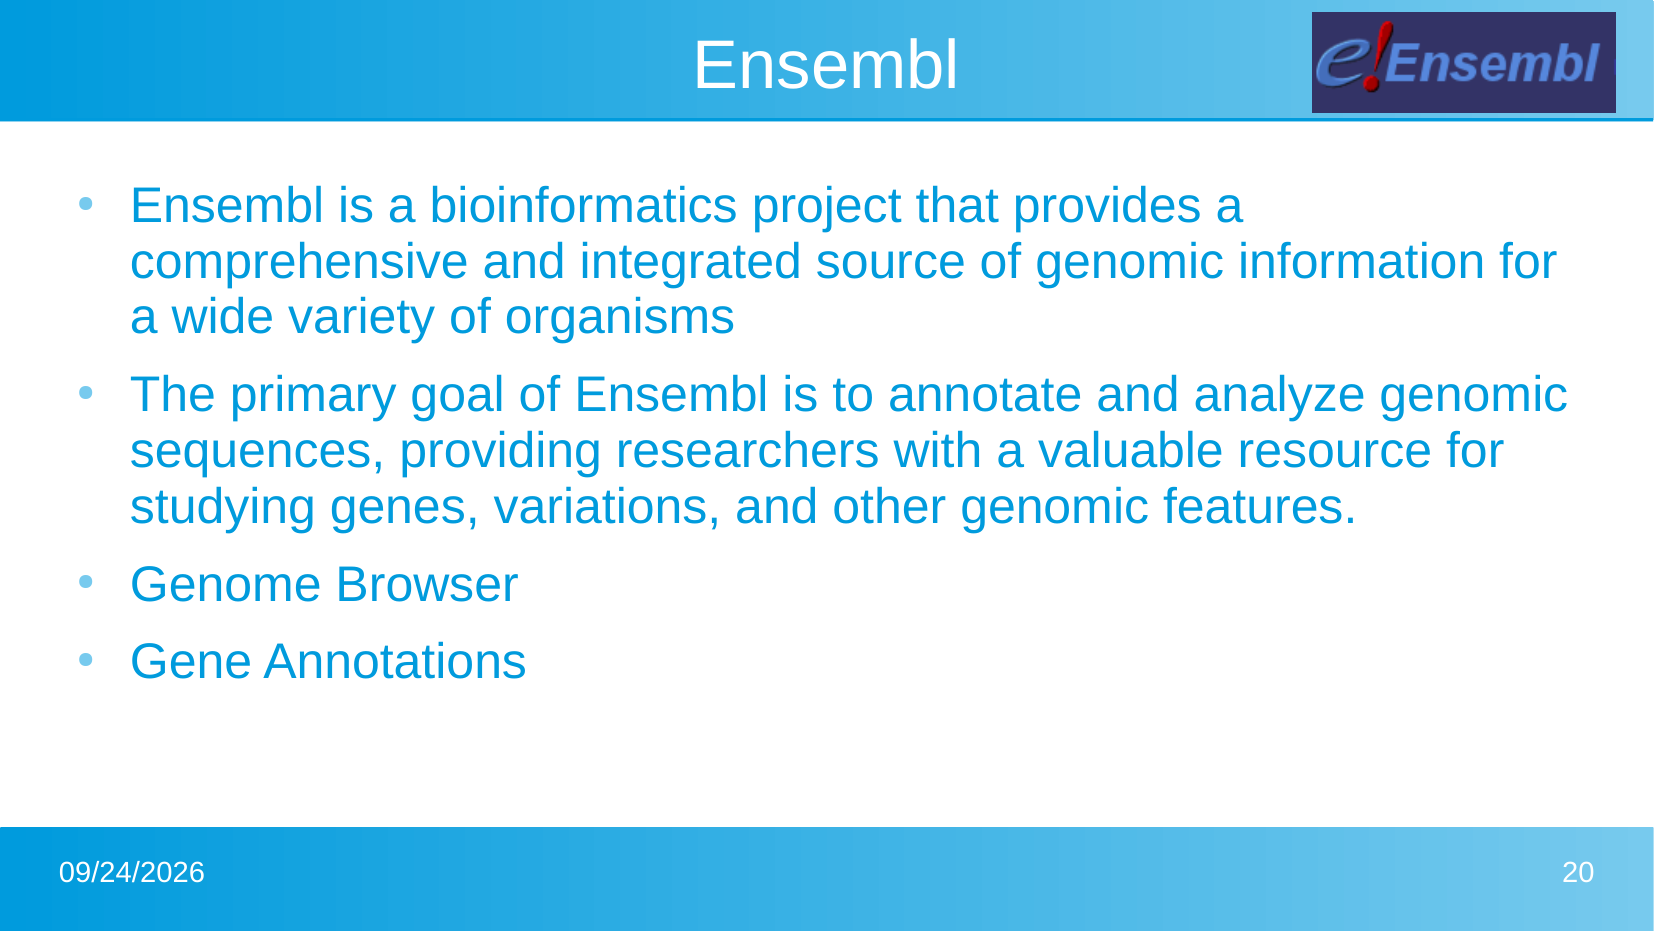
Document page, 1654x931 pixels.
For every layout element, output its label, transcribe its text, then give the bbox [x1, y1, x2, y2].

title Ensembl [59, 0, 1595, 142]
picture [1312, 12, 1616, 113]
list Ensembl is a bioinformatics project that provides a comprehensive and integrated source of genomic information for a wide variety of organisms The primary goal of Ensembl is to annotate and analyze genomic sequences, providing researchers with a valuable resource for studying genes, variations, and other genomic features. Genome Browser Gene Annotations [59, 177, 1595, 768]
